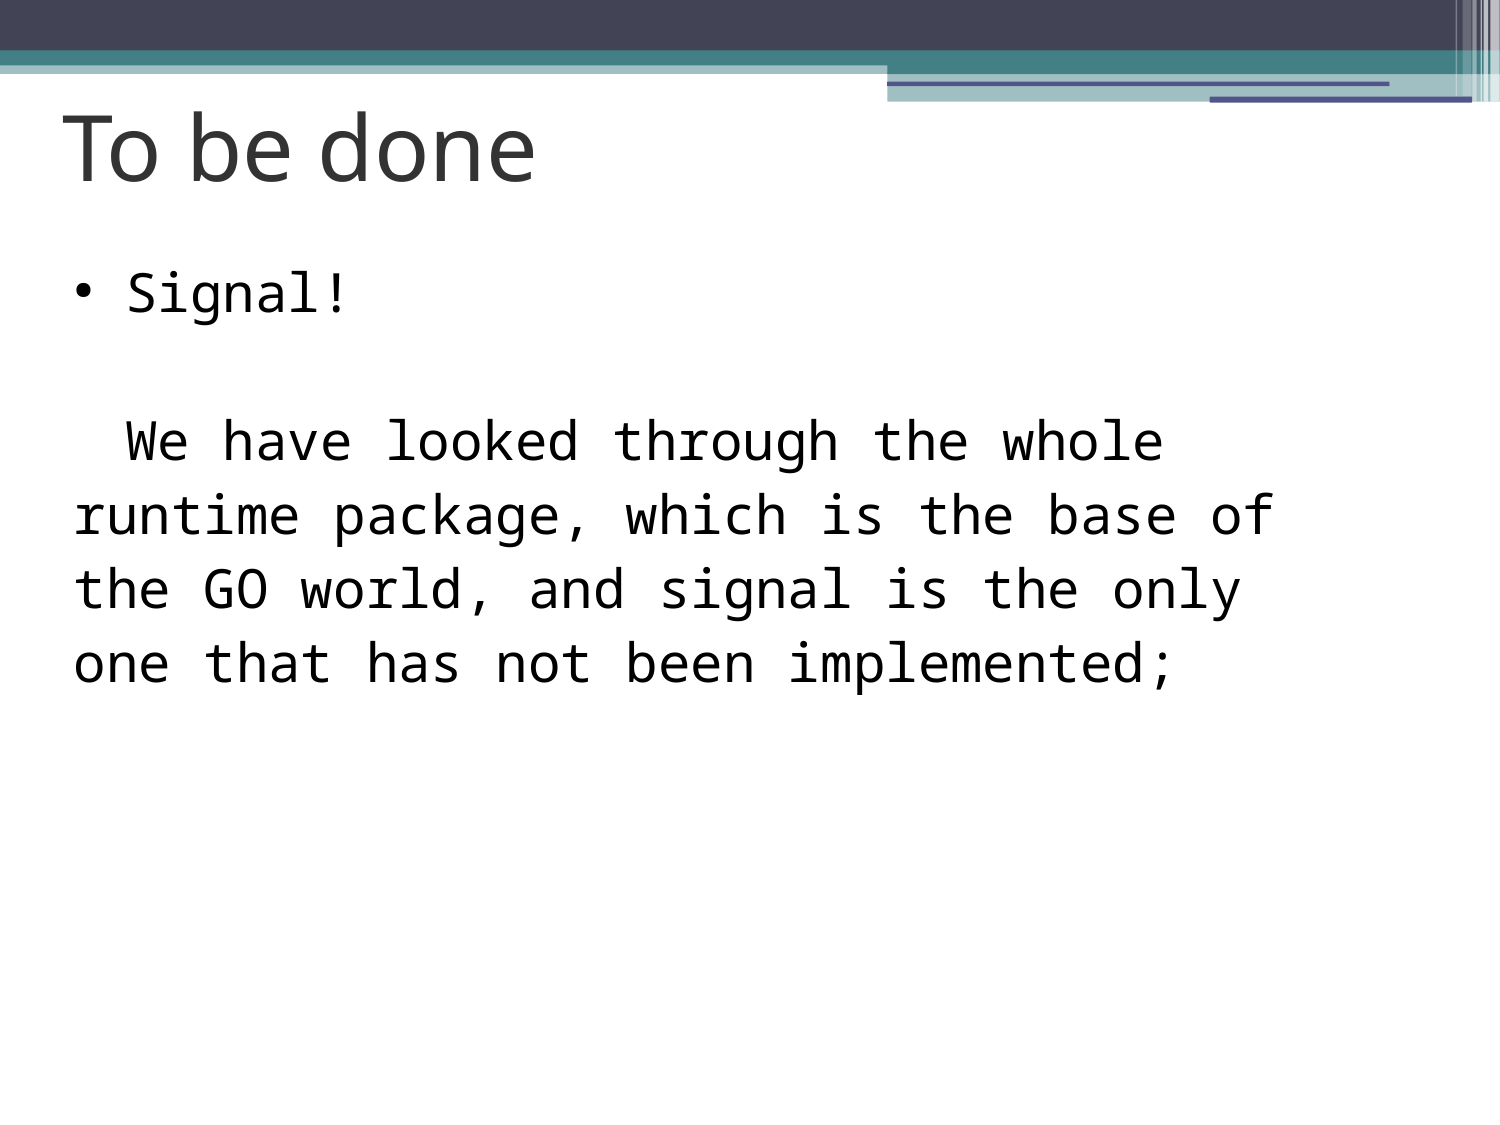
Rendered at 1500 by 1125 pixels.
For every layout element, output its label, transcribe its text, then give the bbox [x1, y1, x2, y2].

text_box Signal! We have looked through the whole runtime package, which is the base of the GO world, and signal is the only one that has not been implemented; [59, 246, 1388, 1004]
text_box To be done [47, 82, 869, 208]
